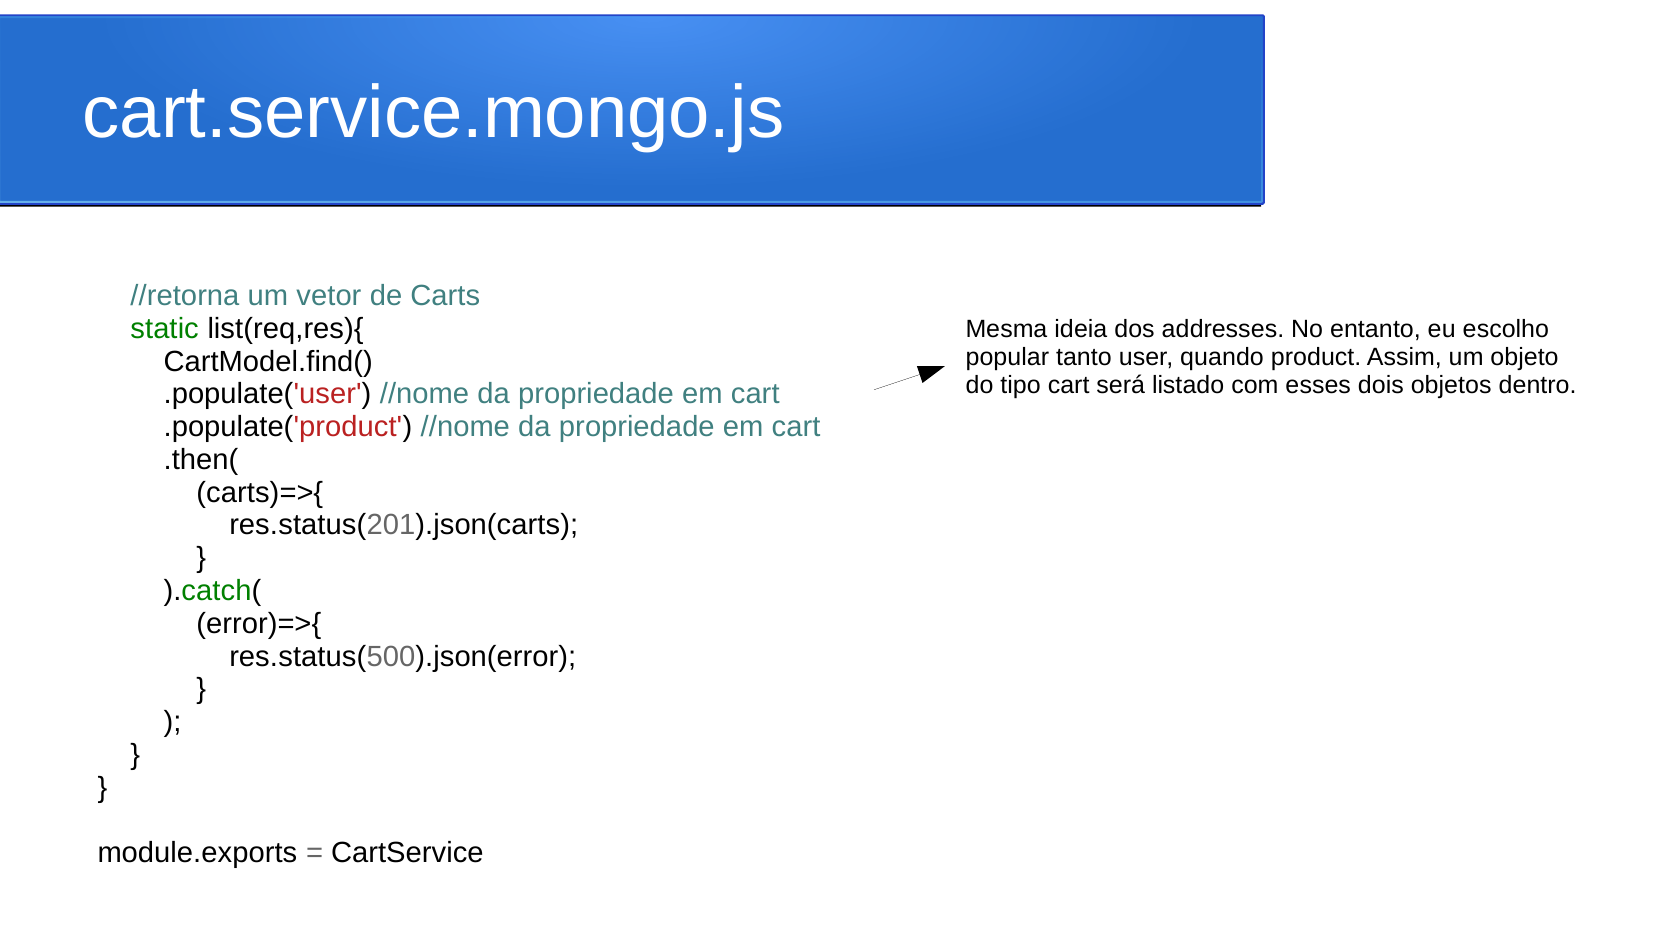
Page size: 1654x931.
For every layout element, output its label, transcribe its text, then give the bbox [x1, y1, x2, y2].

text_box //retorna um vetor de Carts static list(req,res){ CartModel.find() .populate('user') //nome da propriedade em cart .populate('product') //nome da propriedade em cart .then( (carts)=>{ res.status(201).json(carts); } ).catch( (error)=>{ res.status(500).json(error); } ); } } module.exports = CartService [82, 271, 1371, 877]
title cart.service.mongo.js [82, 35, 1235, 189]
text_box Mesma ideia dos addresses. No entanto, eu escolho popular tanto user, quando product. Assim, um objeto do tipo cart será listado com esses dois objetos dentro. [950, 307, 1593, 406]
